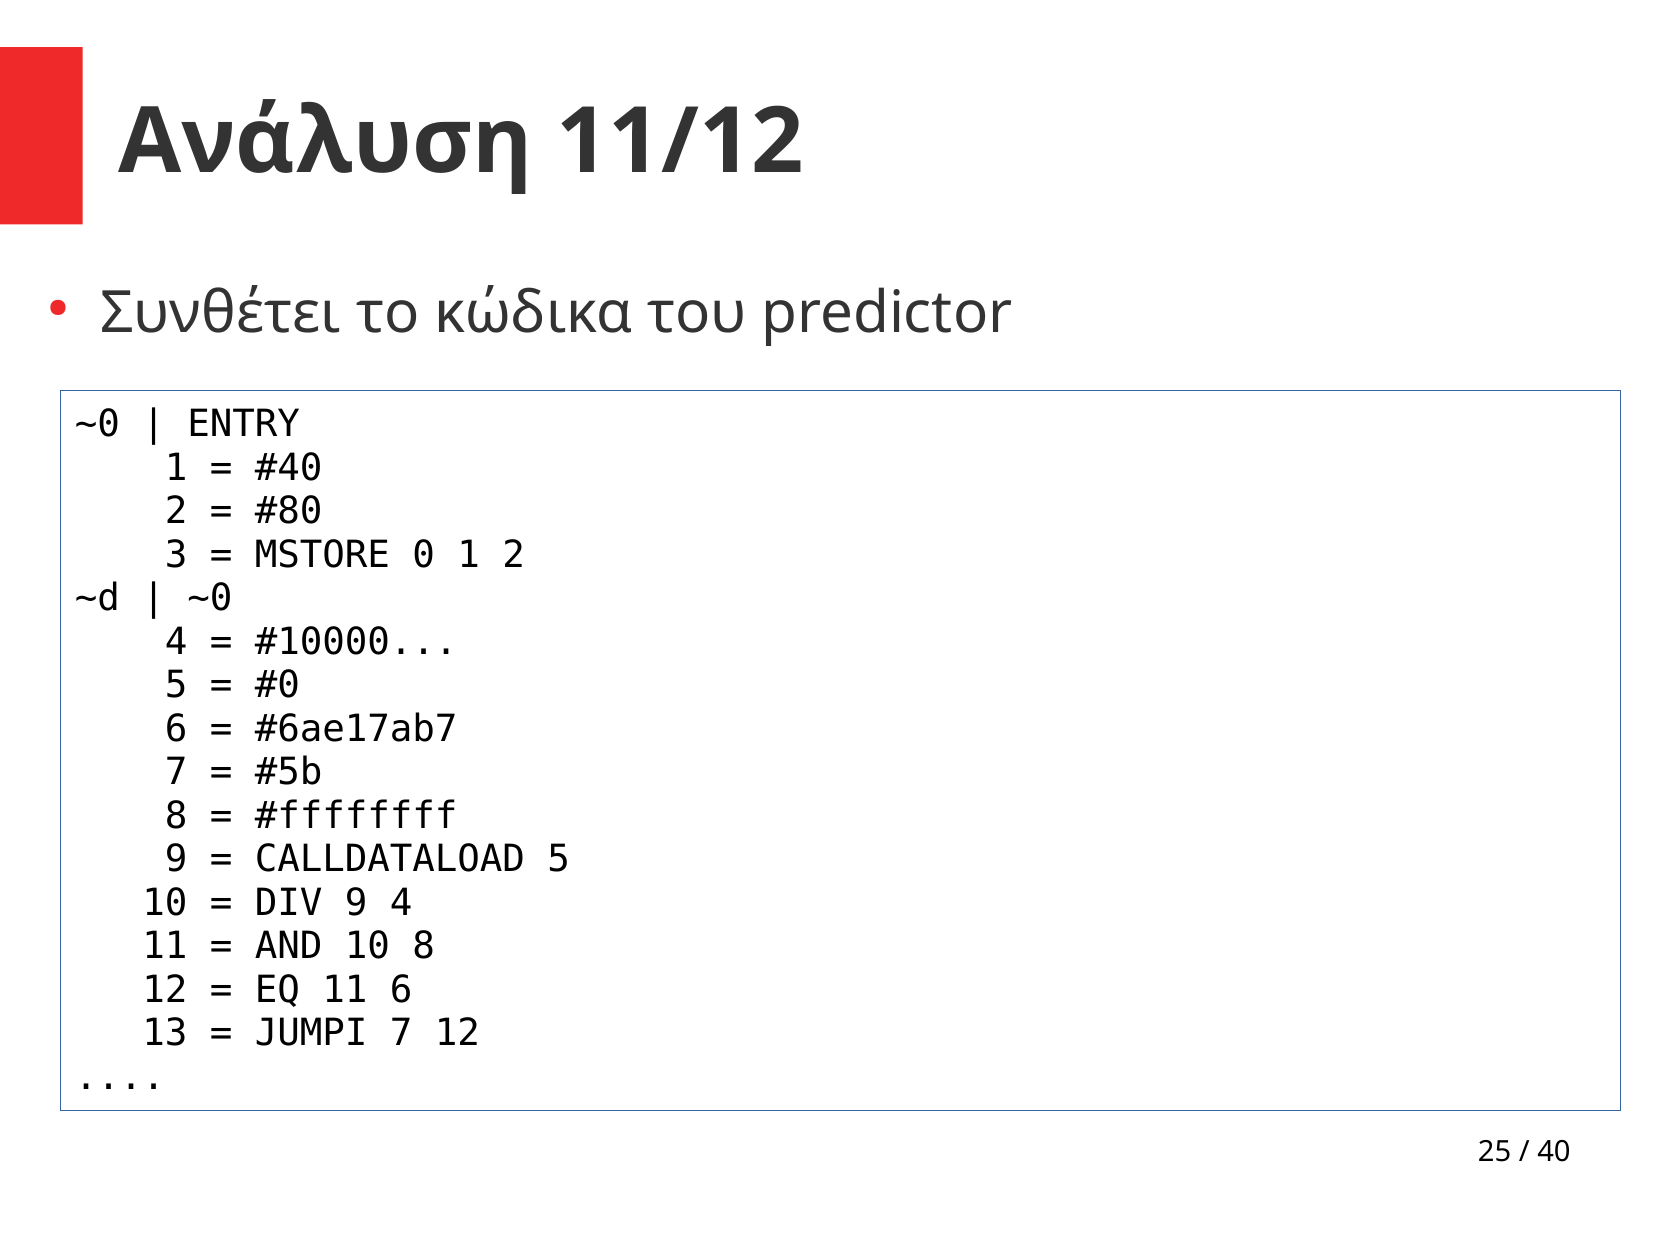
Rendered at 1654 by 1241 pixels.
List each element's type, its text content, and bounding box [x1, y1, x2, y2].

list Συνθέτει το κώδικα του predictor [30, 270, 1621, 376]
text_box ~0 | ENTRY 1 = #40 2 = #80 3 = MSTORE 0 1 2 ~d | ~0 4 = #10000... 5 = #0 6 = #6ae17ab7 7 = #5b 8 = #ffffffff 9 = CALLDATALOAD 5 10 = DIV 9 4 11 = AND 10 8 12 = EQ 11 6 13 = JUMPI 7 12 .... [60, 390, 1621, 1111]
title Ανάλυση 11/12 [118, 33, 1571, 241]
